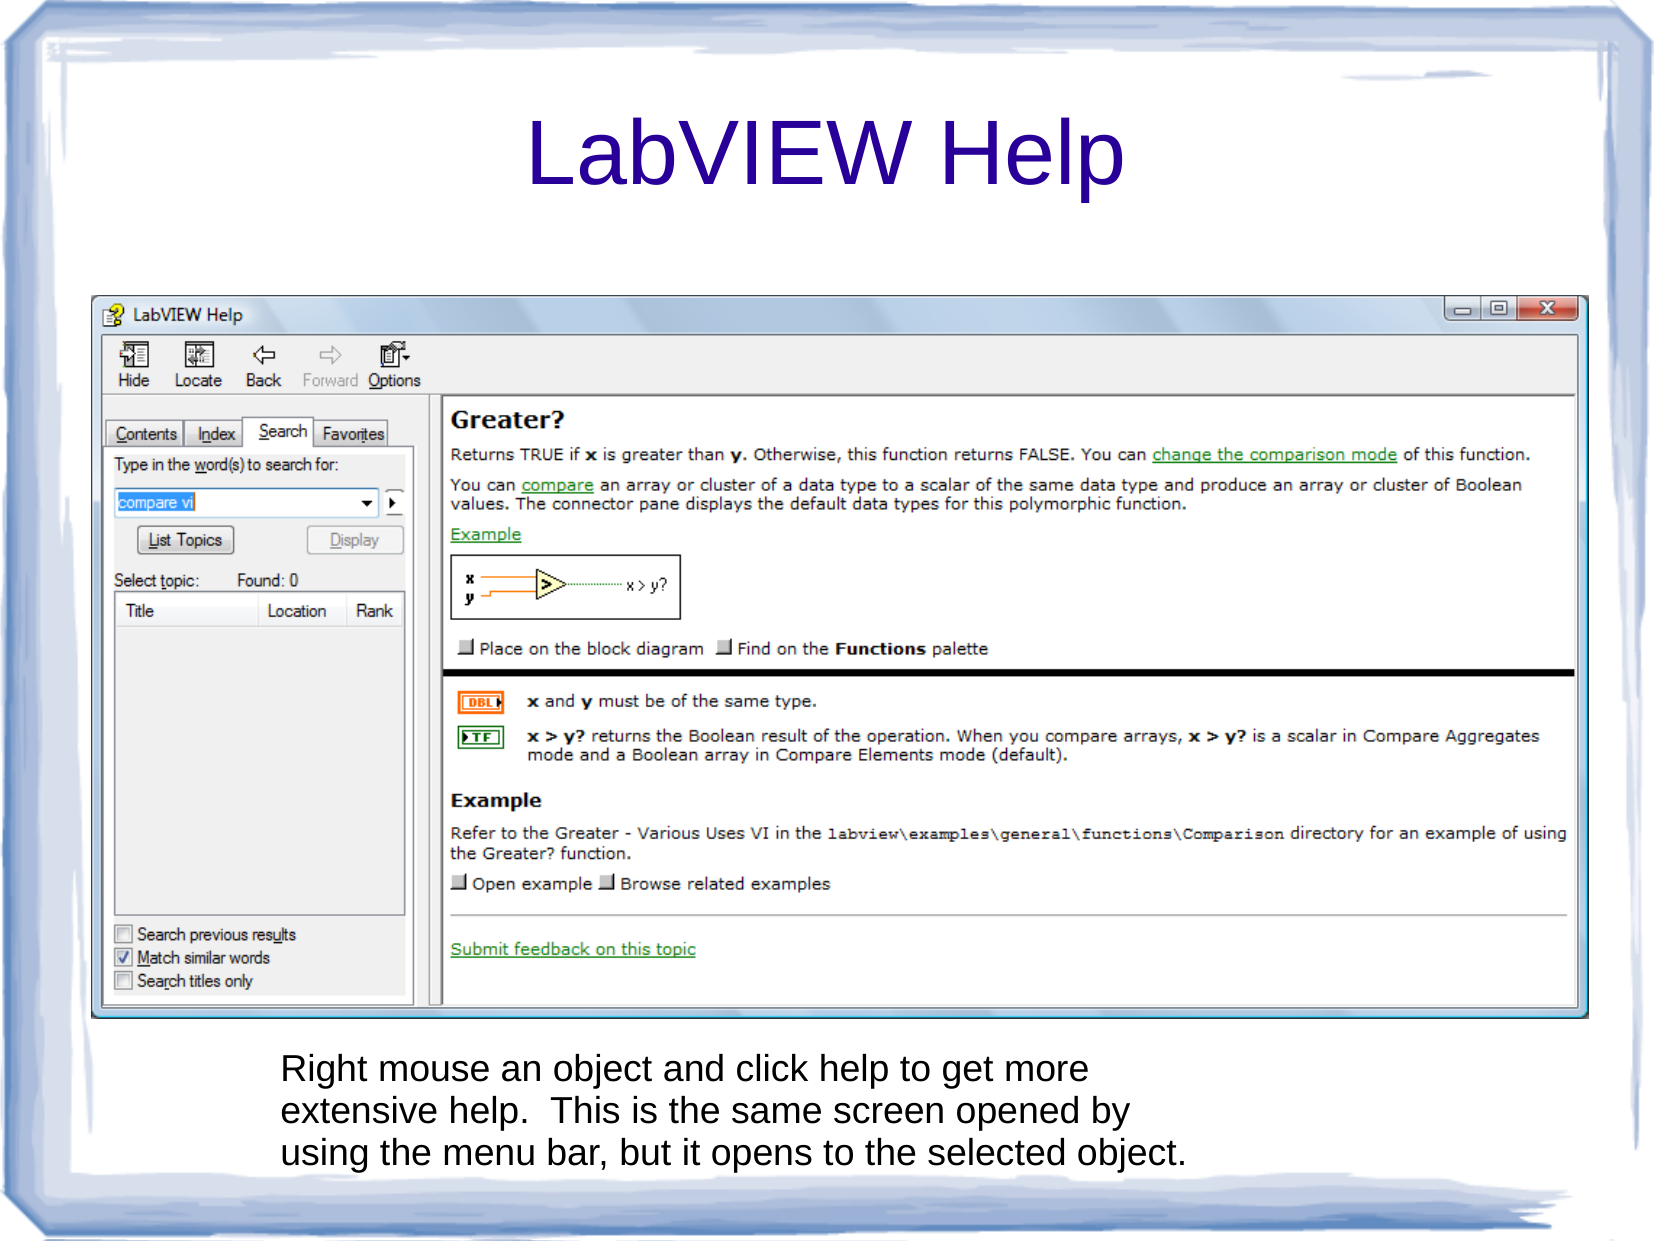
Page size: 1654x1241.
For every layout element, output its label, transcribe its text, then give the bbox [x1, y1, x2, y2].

picture [0, 0, 1654, 1241]
title LabVIEW Help [82, 56, 1571, 250]
text_box Right mouse an object and click help to get more extensive help. This is the same screen opened by using the menu bar, but it opens to the selected object. [265, 1040, 1241, 1182]
